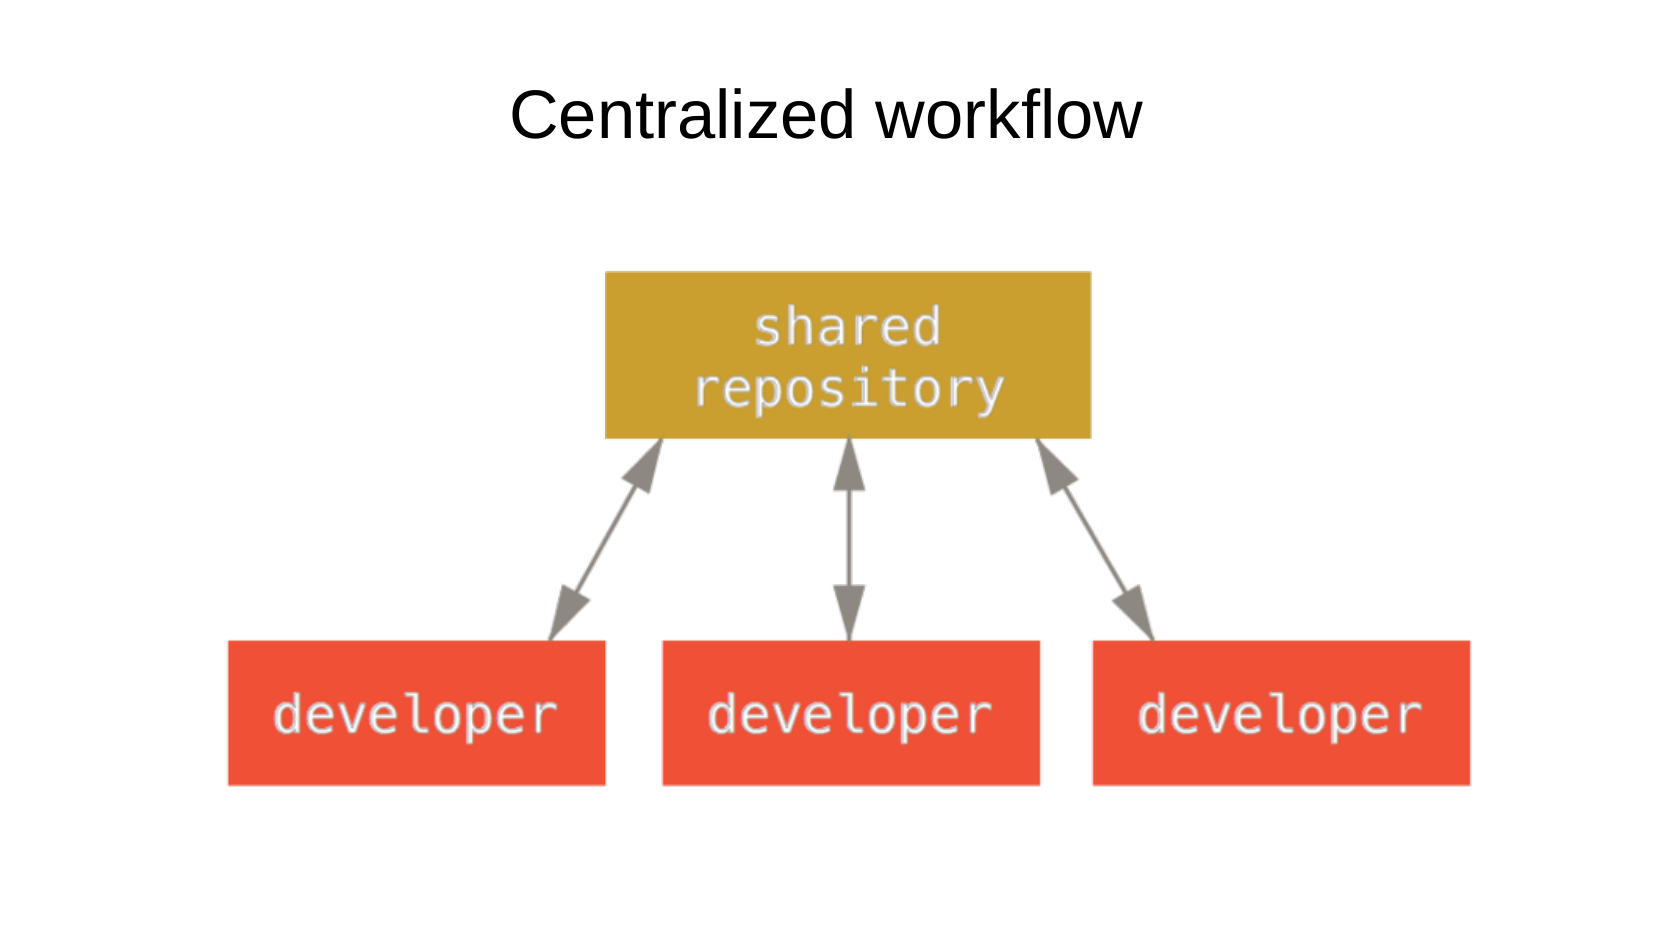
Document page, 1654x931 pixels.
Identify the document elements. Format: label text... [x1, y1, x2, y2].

title Centralized workflow [82, 37, 1571, 193]
picture [224, 259, 1475, 799]
